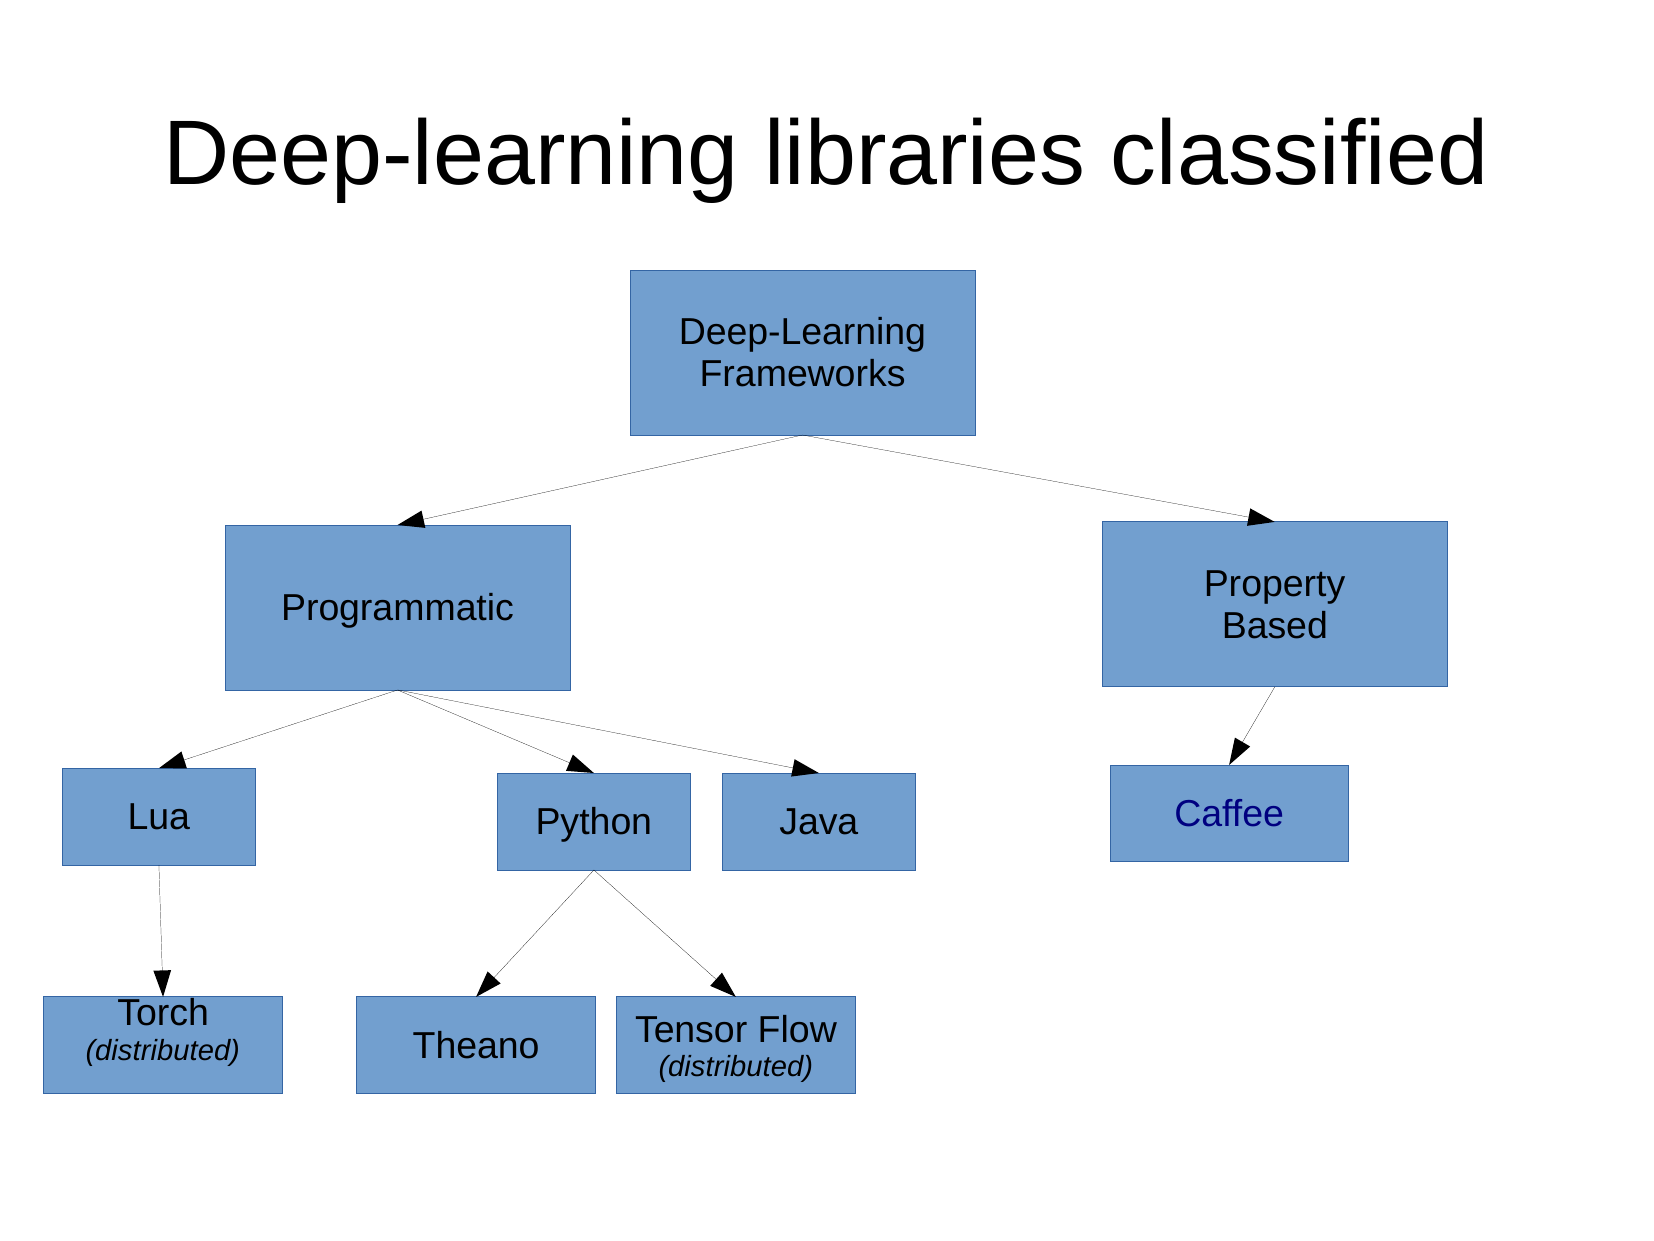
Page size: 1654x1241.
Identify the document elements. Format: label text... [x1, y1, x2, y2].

text_box Lua [62, 768, 256, 866]
text_box Tensor Flow (distributed) [616, 996, 856, 1094]
text_box Programmatic [225, 525, 571, 691]
text_box Java [722, 773, 916, 871]
text_box Caffee [1110, 765, 1349, 862]
text_box Python [497, 773, 691, 871]
title Deep-learning libraries classified [82, 49, 1571, 257]
text_box Torch (distributed) [43, 996, 283, 1094]
text_box Property Based [1102, 521, 1448, 687]
text_box Deep-Learning Frameworks [630, 270, 976, 436]
text_box Theano [356, 996, 596, 1094]
